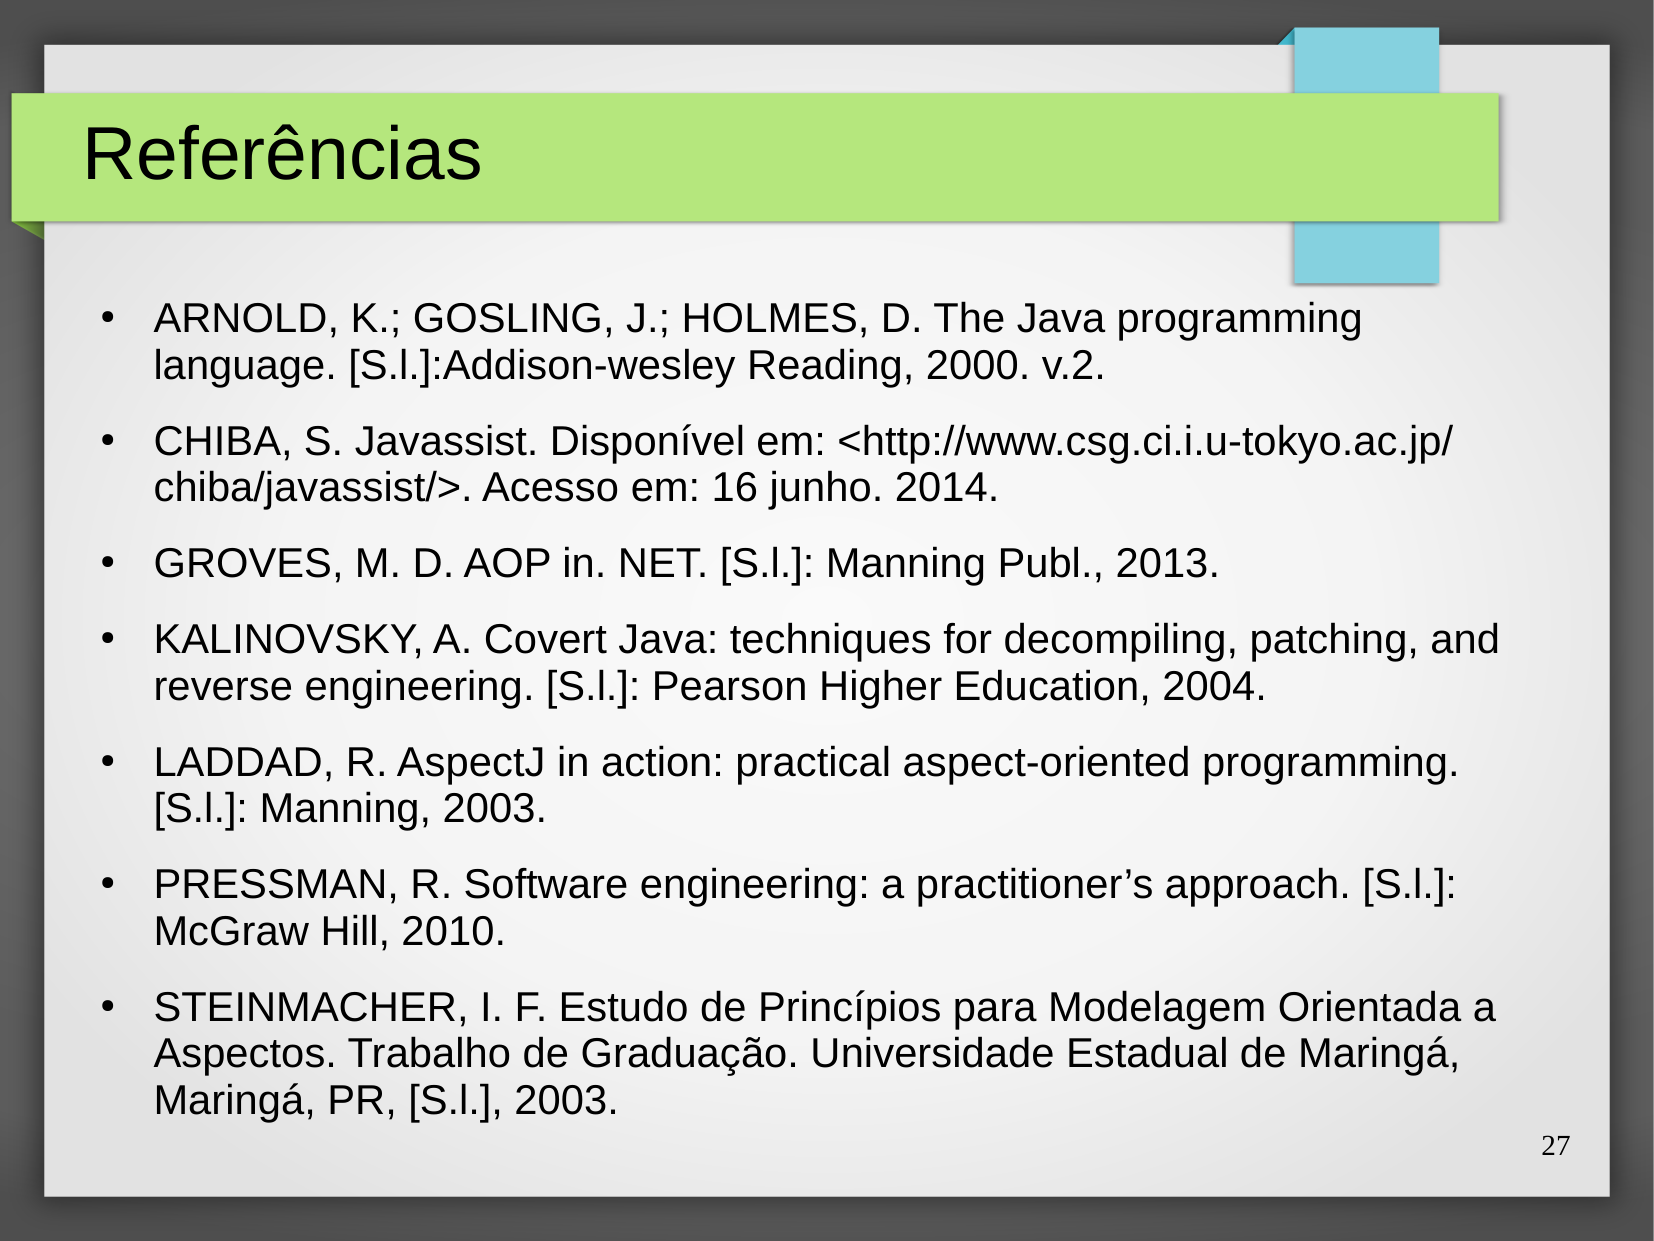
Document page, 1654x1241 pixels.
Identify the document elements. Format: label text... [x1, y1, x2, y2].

title Referências [82, 94, 1264, 213]
list ARNOLD, K.; GOSLING, J.; HOLMES, D. The Java programming language. [S.l.]:Addison-wesley Reading, 2000. v.2. CHIBA, S. Javassist. Disponível em: <http://www.csg.ci.i.u-tokyo.ac.jp/ chiba/javassist/>. Acesso em: 16 junho. 2014. GROVES, M. D. AOP in. NET. [S.l.]: Manning Publ., 2013. KALINOVSKY, A. Covert Java: techniques for decompiling, patching, and reverse engineering. [S.l.]: Pearson Higher Education, 2004. LADDAD, R. AspectJ in action: practical aspect-oriented programming. [S.l.]: Manning, 2003. PRESSMAN, R. Software engineering: a practitioner’s approach. [S.l.]: McGraw Hill, 2010. STEINMACHER, I. F. Estudo de Princípios para Modelagem Orientada a Aspectos. Trabalho de Graduação. Universidade Estadual de Maringá, Maringá, PR, [S.l.], 2003. [82, 295, 1514, 1179]
picture [0, 0, 1654, 1241]
